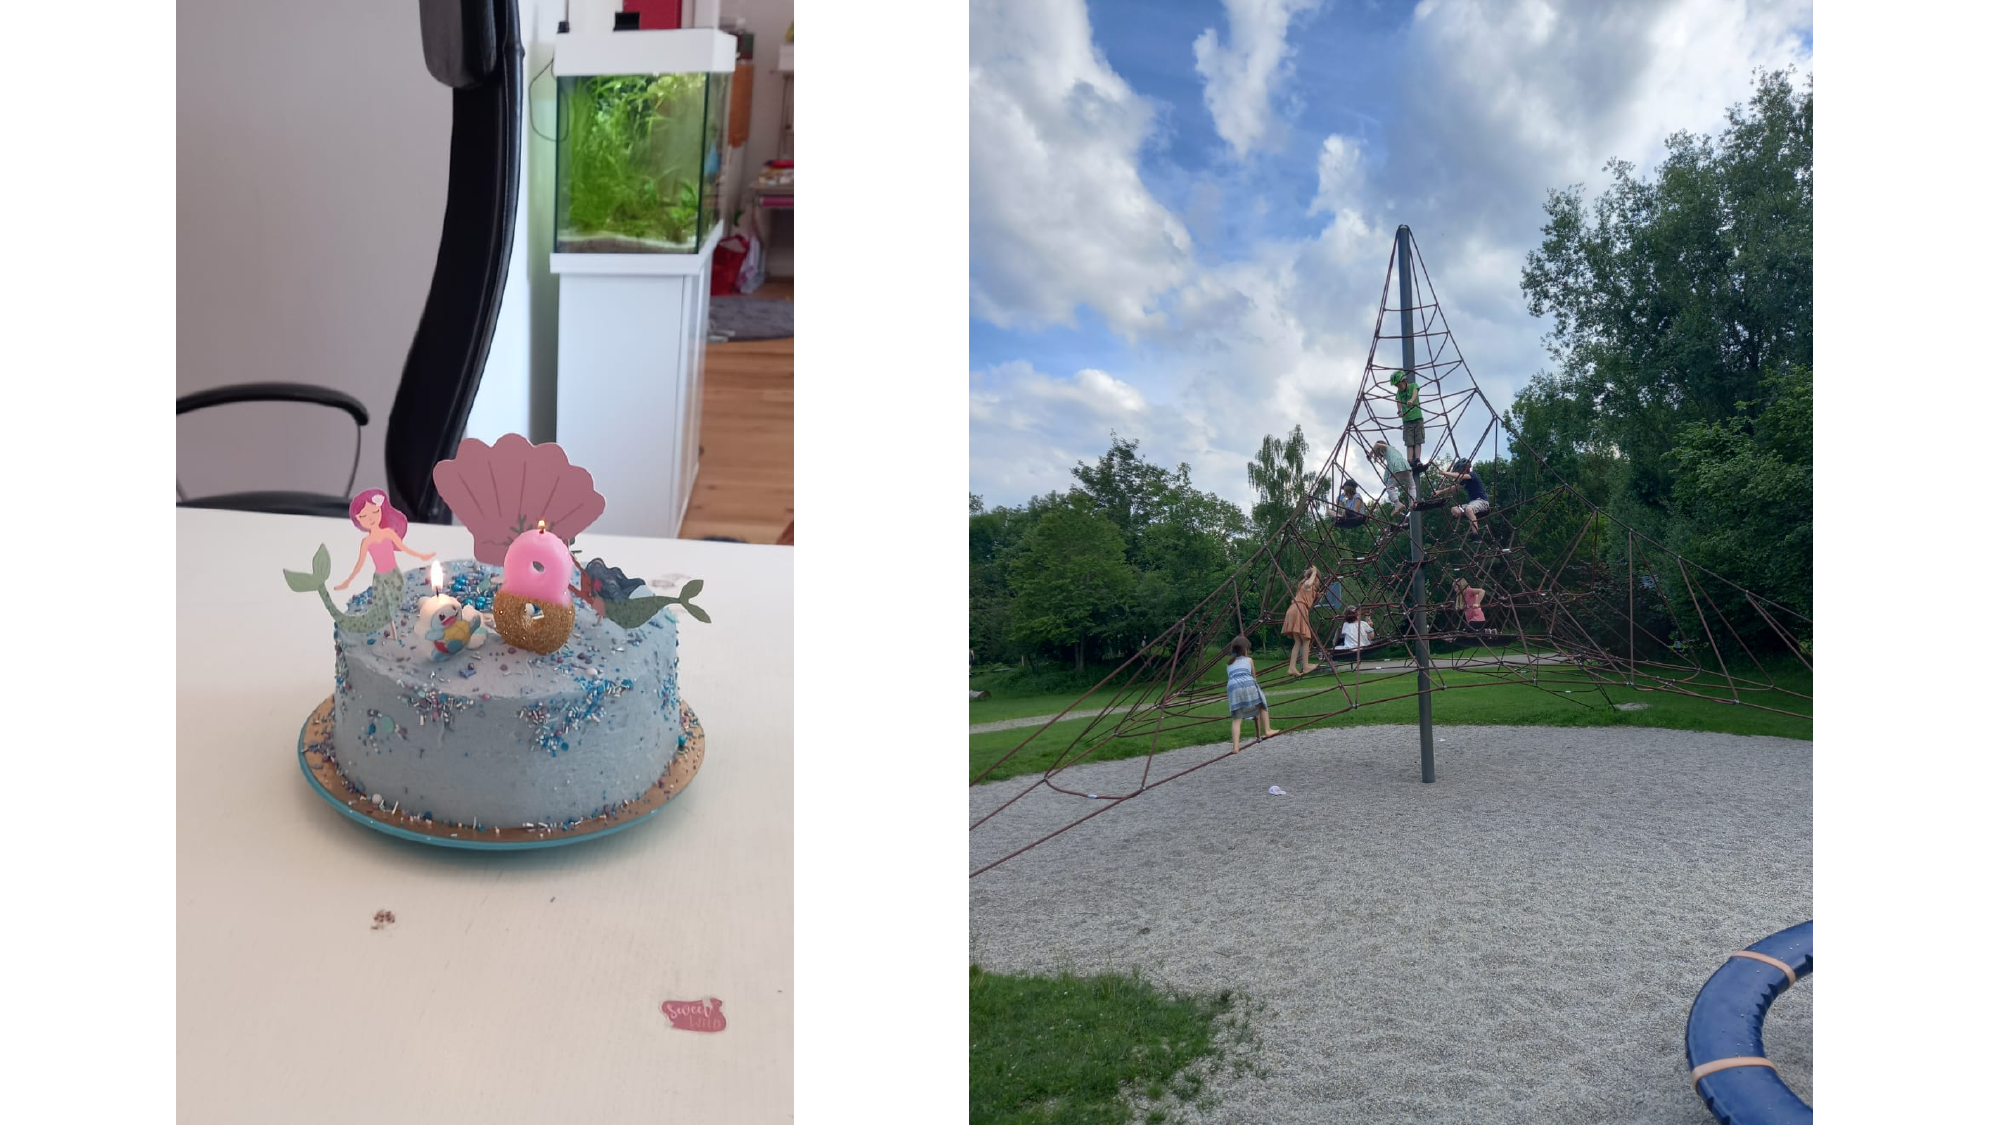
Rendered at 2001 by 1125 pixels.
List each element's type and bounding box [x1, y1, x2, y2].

picture [176, 0, 794, 1125]
picture [969, 0, 1813, 1125]
